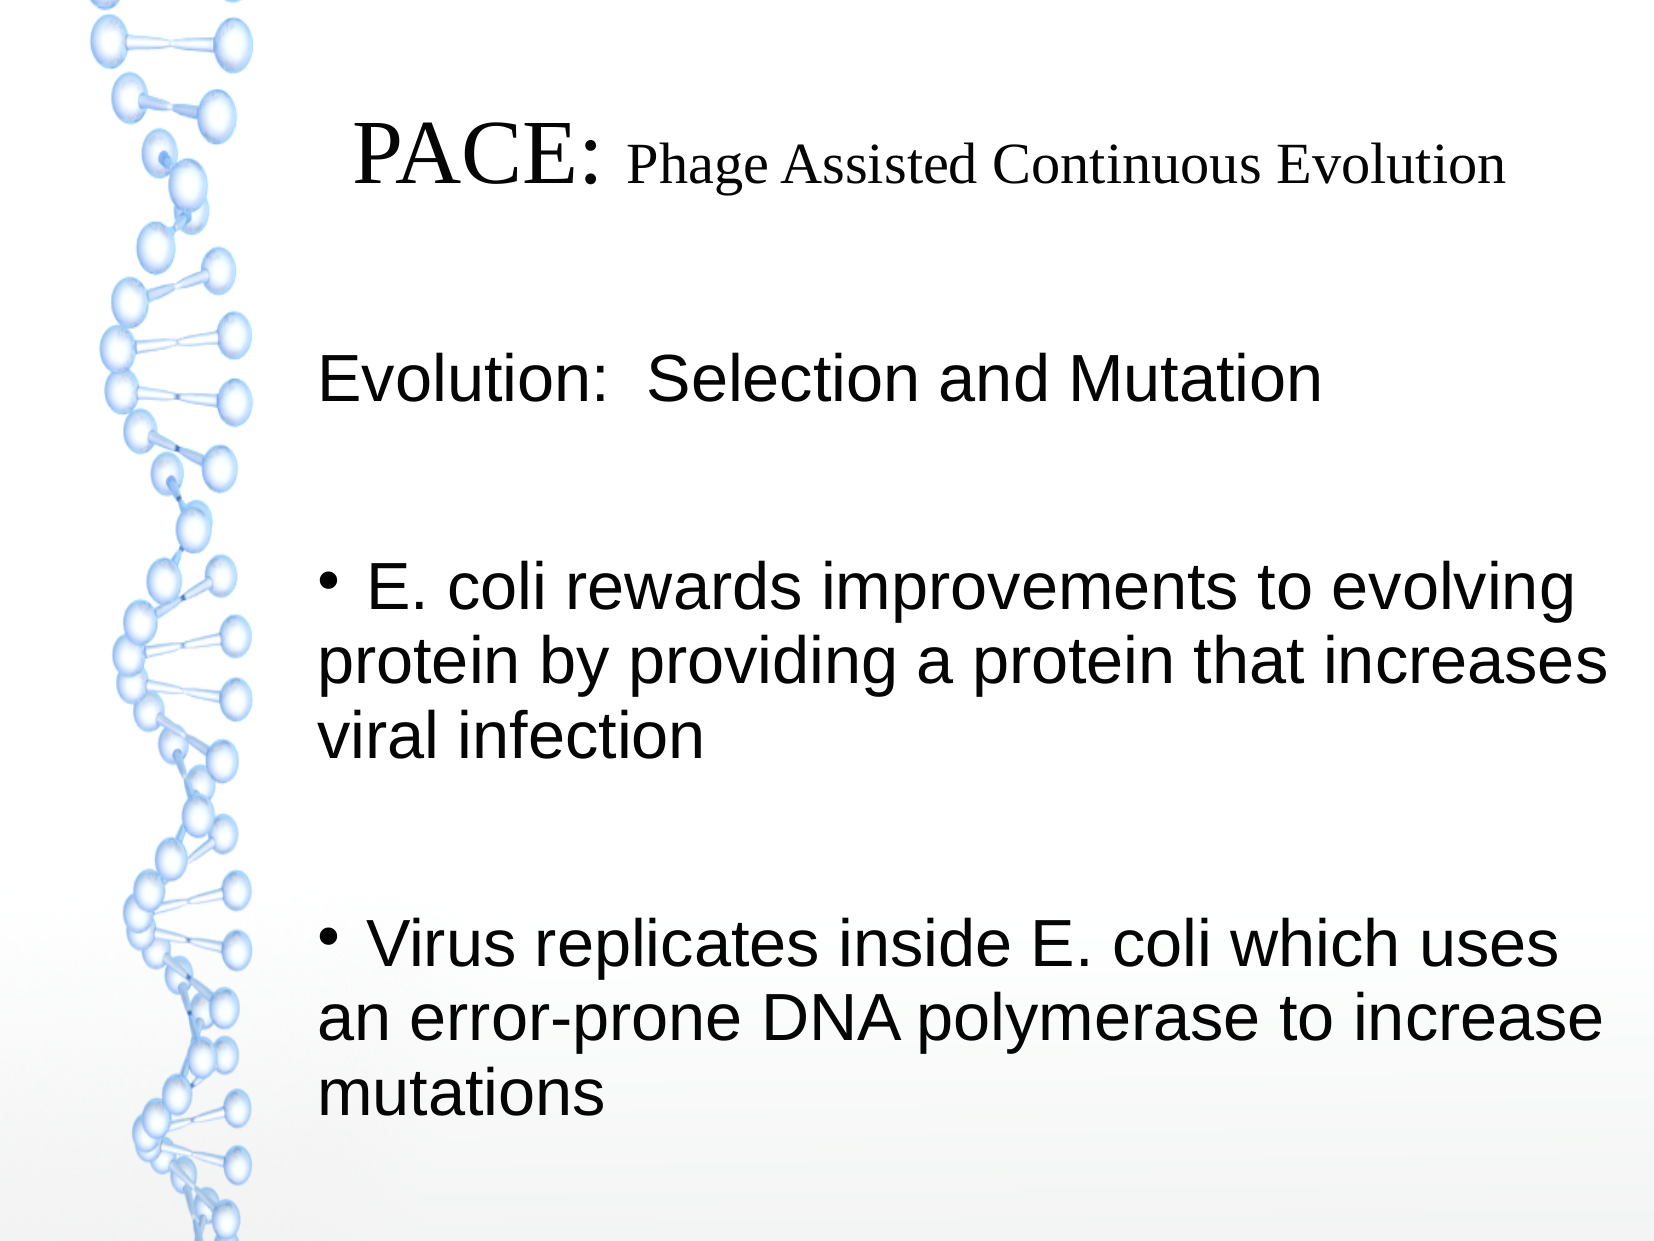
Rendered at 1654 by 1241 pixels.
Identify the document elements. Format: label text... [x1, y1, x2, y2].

title PACE: Phage Assisted Continuous Evolution [265, 47, 1595, 252]
list Evolution: Selection and Mutation E. coli rewards improvements to evolving protein by providing a protein that increases viral infection Virus replicates inside E. coli which uses an error-prone DNA polymerase to increase mutations [299, 337, 1613, 1217]
picture [0, 0, 1654, 1241]
